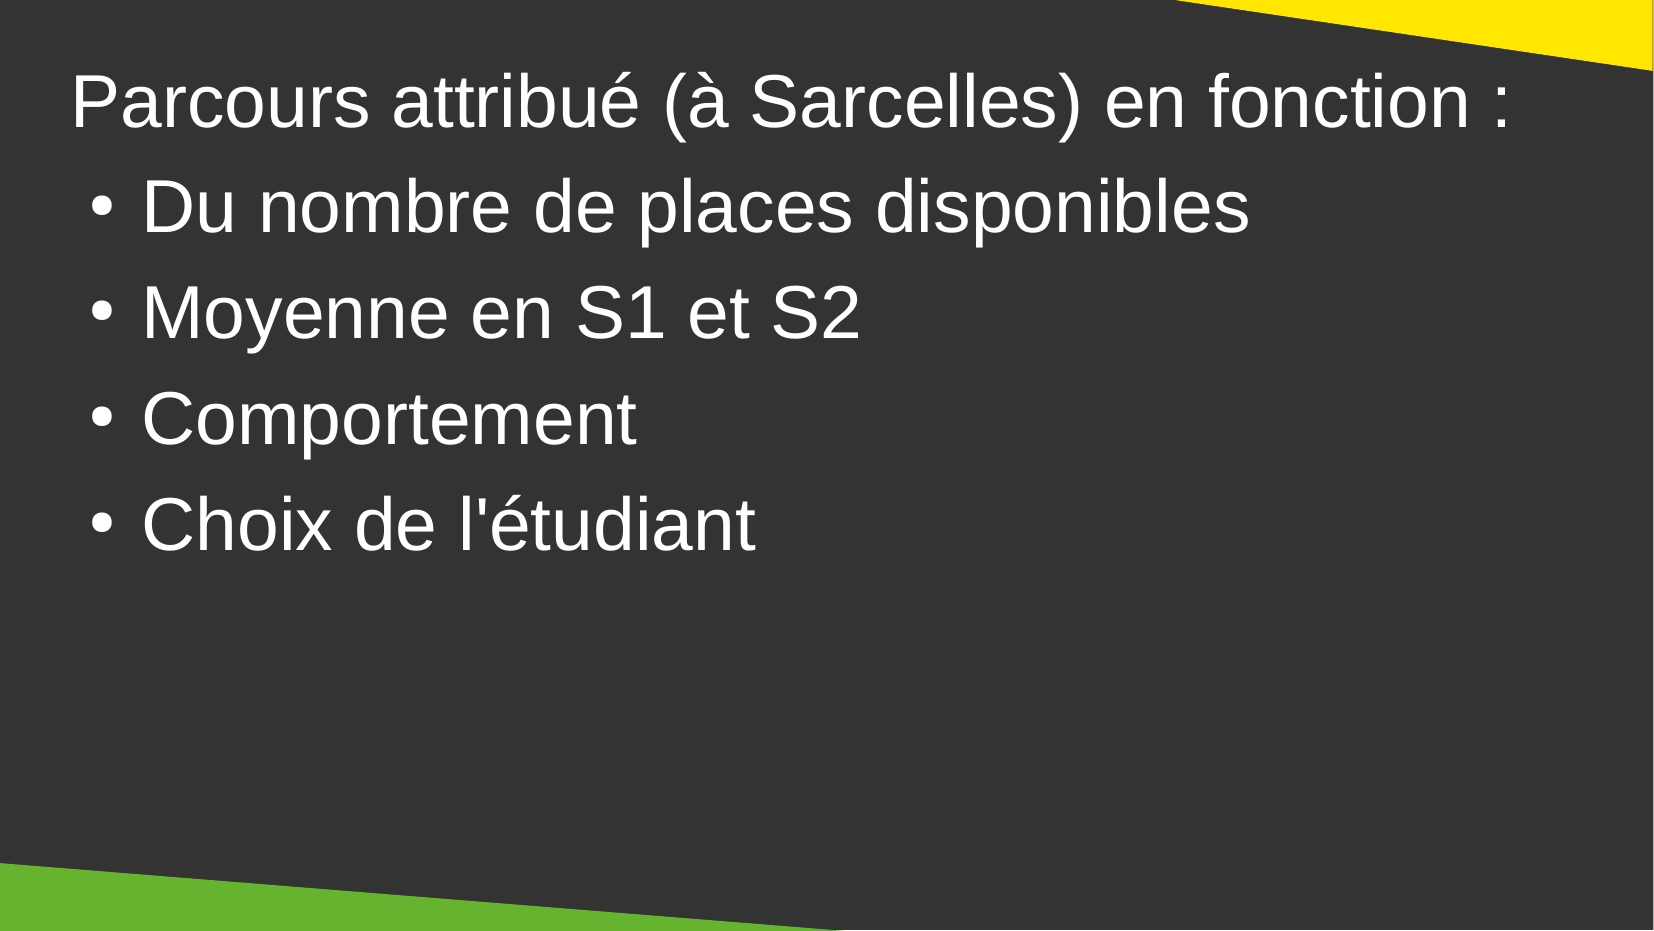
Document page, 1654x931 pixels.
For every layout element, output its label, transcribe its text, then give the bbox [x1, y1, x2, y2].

list Parcours attribué (à Sarcelles) en fonction : Du nombre de places disponibles Moyenne en S1 et S2 Comportement Choix de l'étudiant [70, 59, 1595, 650]
text_box [1174, 0, 1653, 71]
text_box [0, 863, 846, 931]
